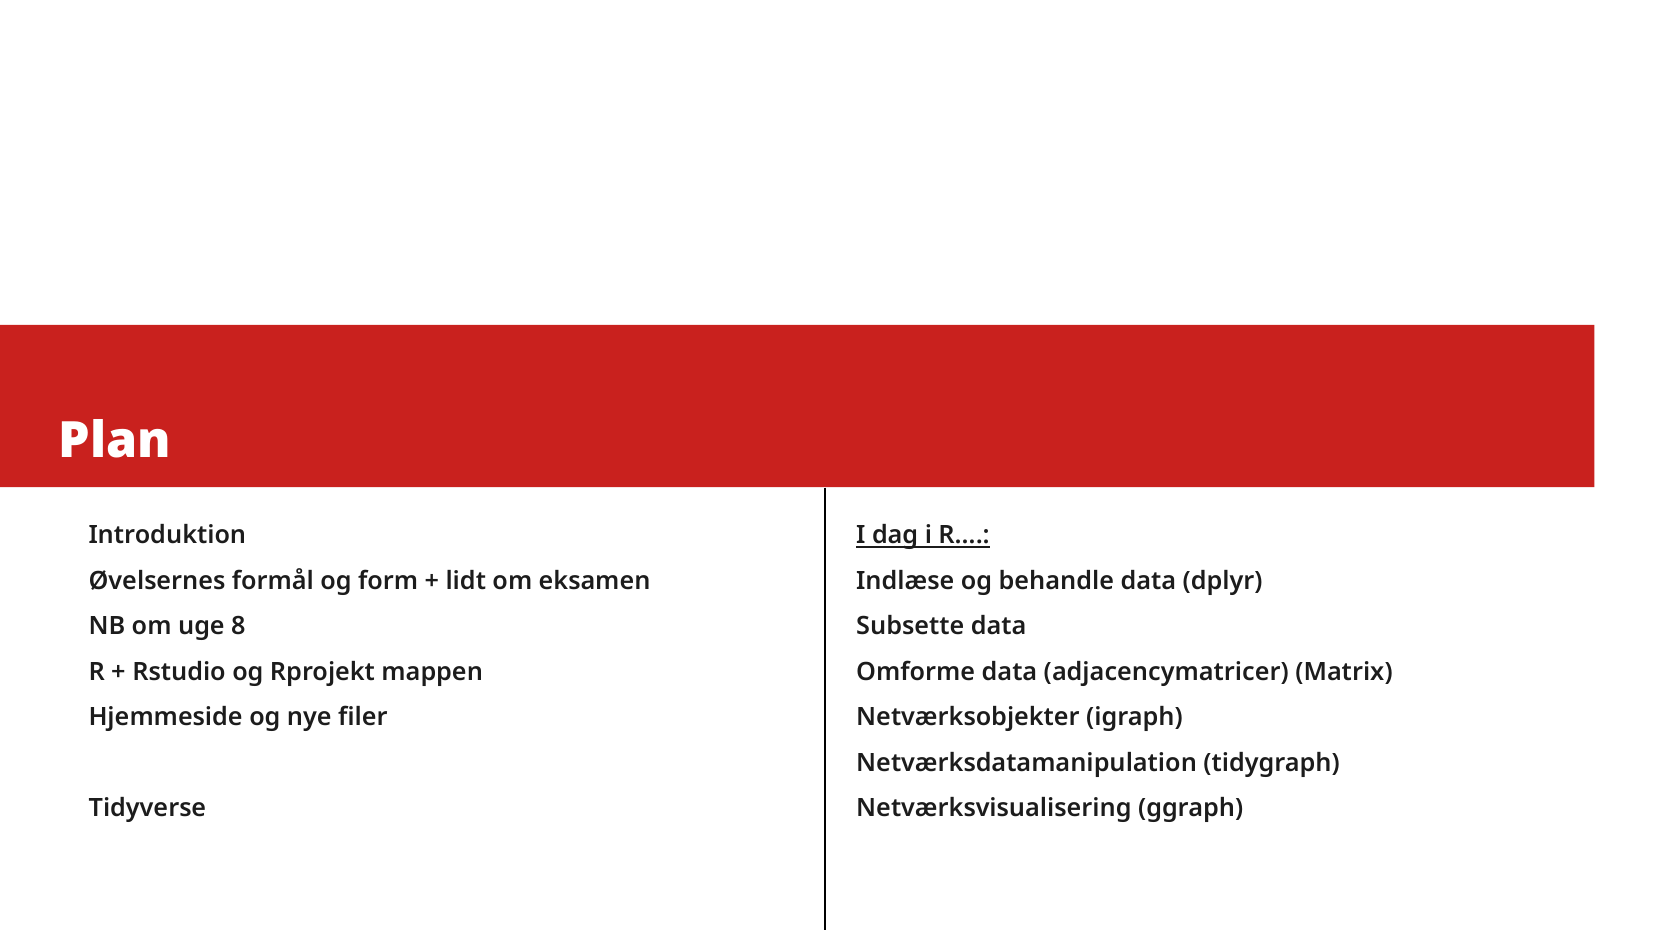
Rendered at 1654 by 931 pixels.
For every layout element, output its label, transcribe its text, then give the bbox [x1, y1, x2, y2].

title Plan [59, 354, 1565, 473]
list Introduktion Øvelsernes formål og form + lidt om eksamen NB om uge 8 R + Rstudio og Rprojekt mappen Hjemmeside og nye filer Tidyverse [88, 516, 824, 827]
list I dag i R….: Indlæse og behandle data (dplyr) Subsette data Omforme data (adjacencymatricer) (Matrix) Netværksobjekter (igraph) Netværksdatamanipulation (tidygraph) Netværksvisualisering (ggraph) [856, 516, 1593, 827]
